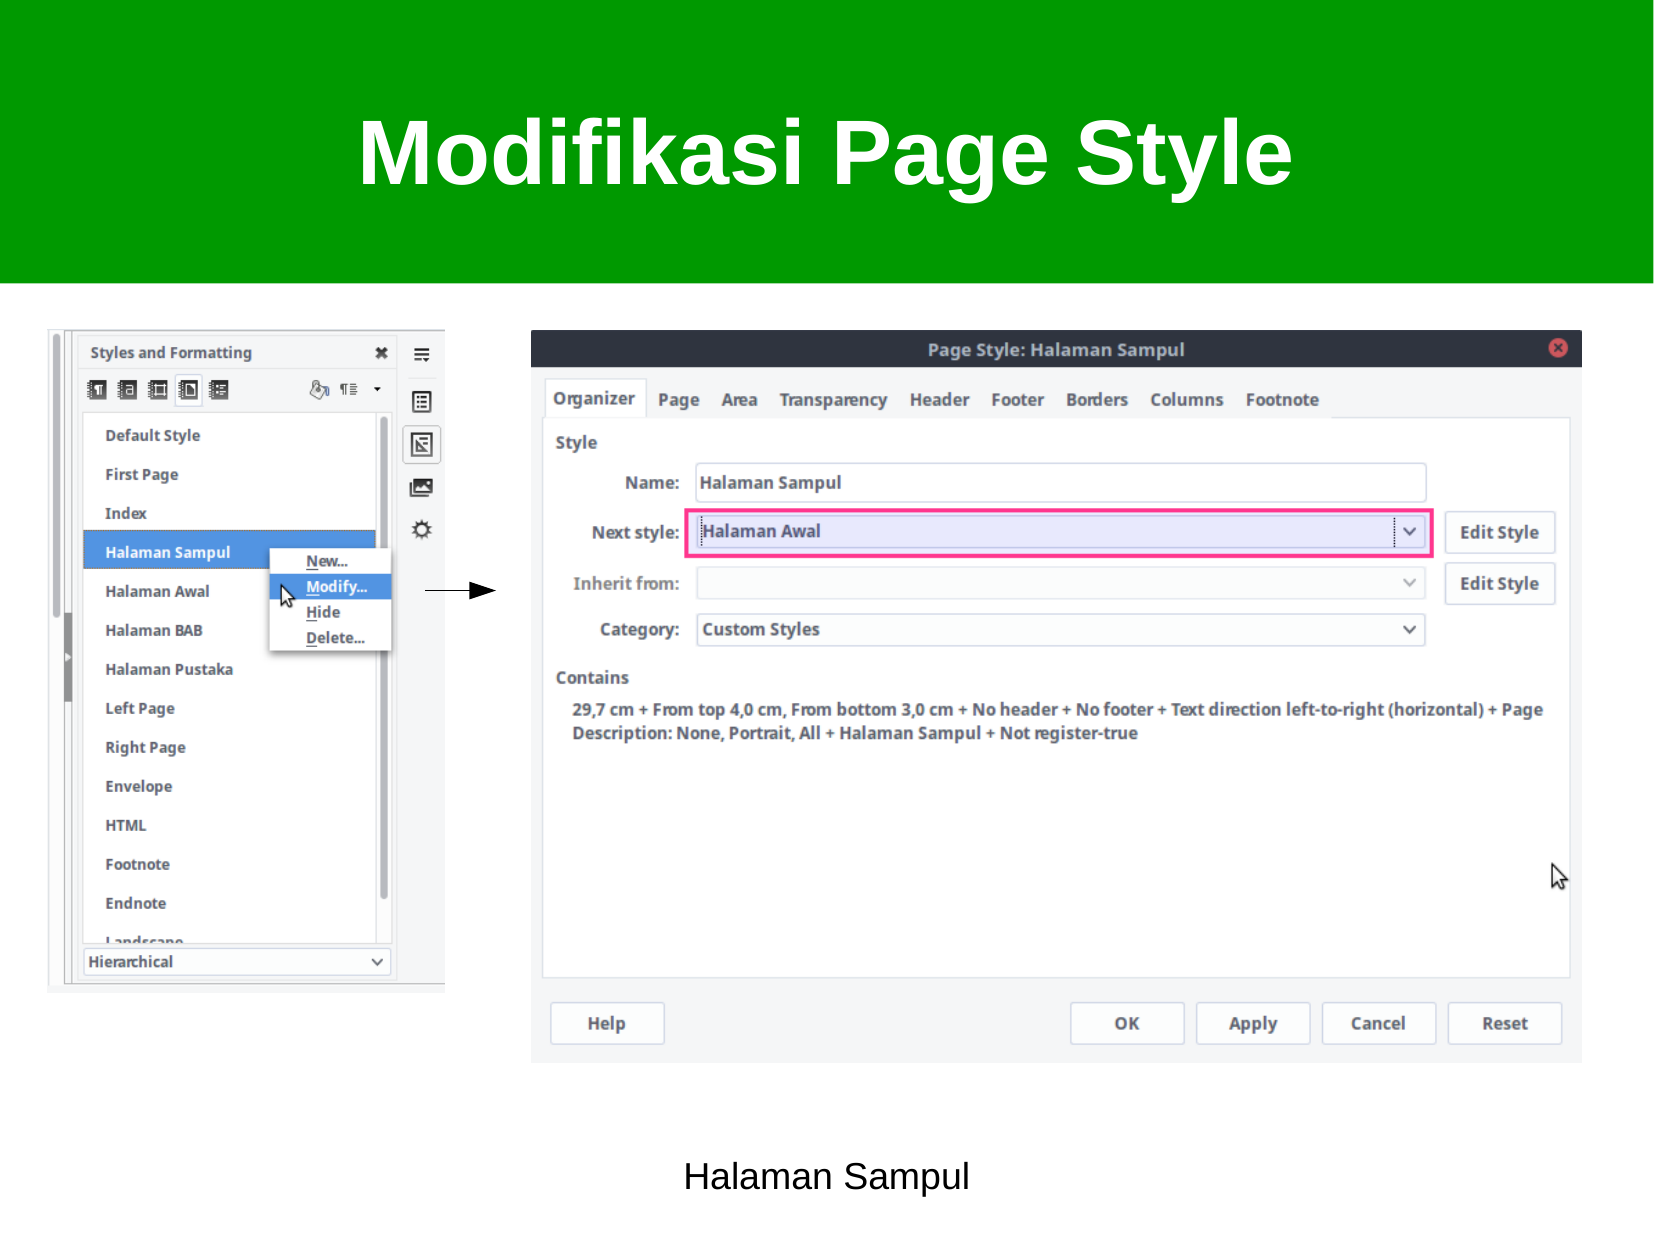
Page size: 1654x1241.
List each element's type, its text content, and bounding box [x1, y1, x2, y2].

title Modifikasi Page Style [82, 49, 1571, 257]
picture [531, 330, 1582, 1063]
text_box Halaman Sampul [668, 1147, 985, 1205]
picture [47, 329, 445, 993]
text_box [0, 0, 1654, 284]
